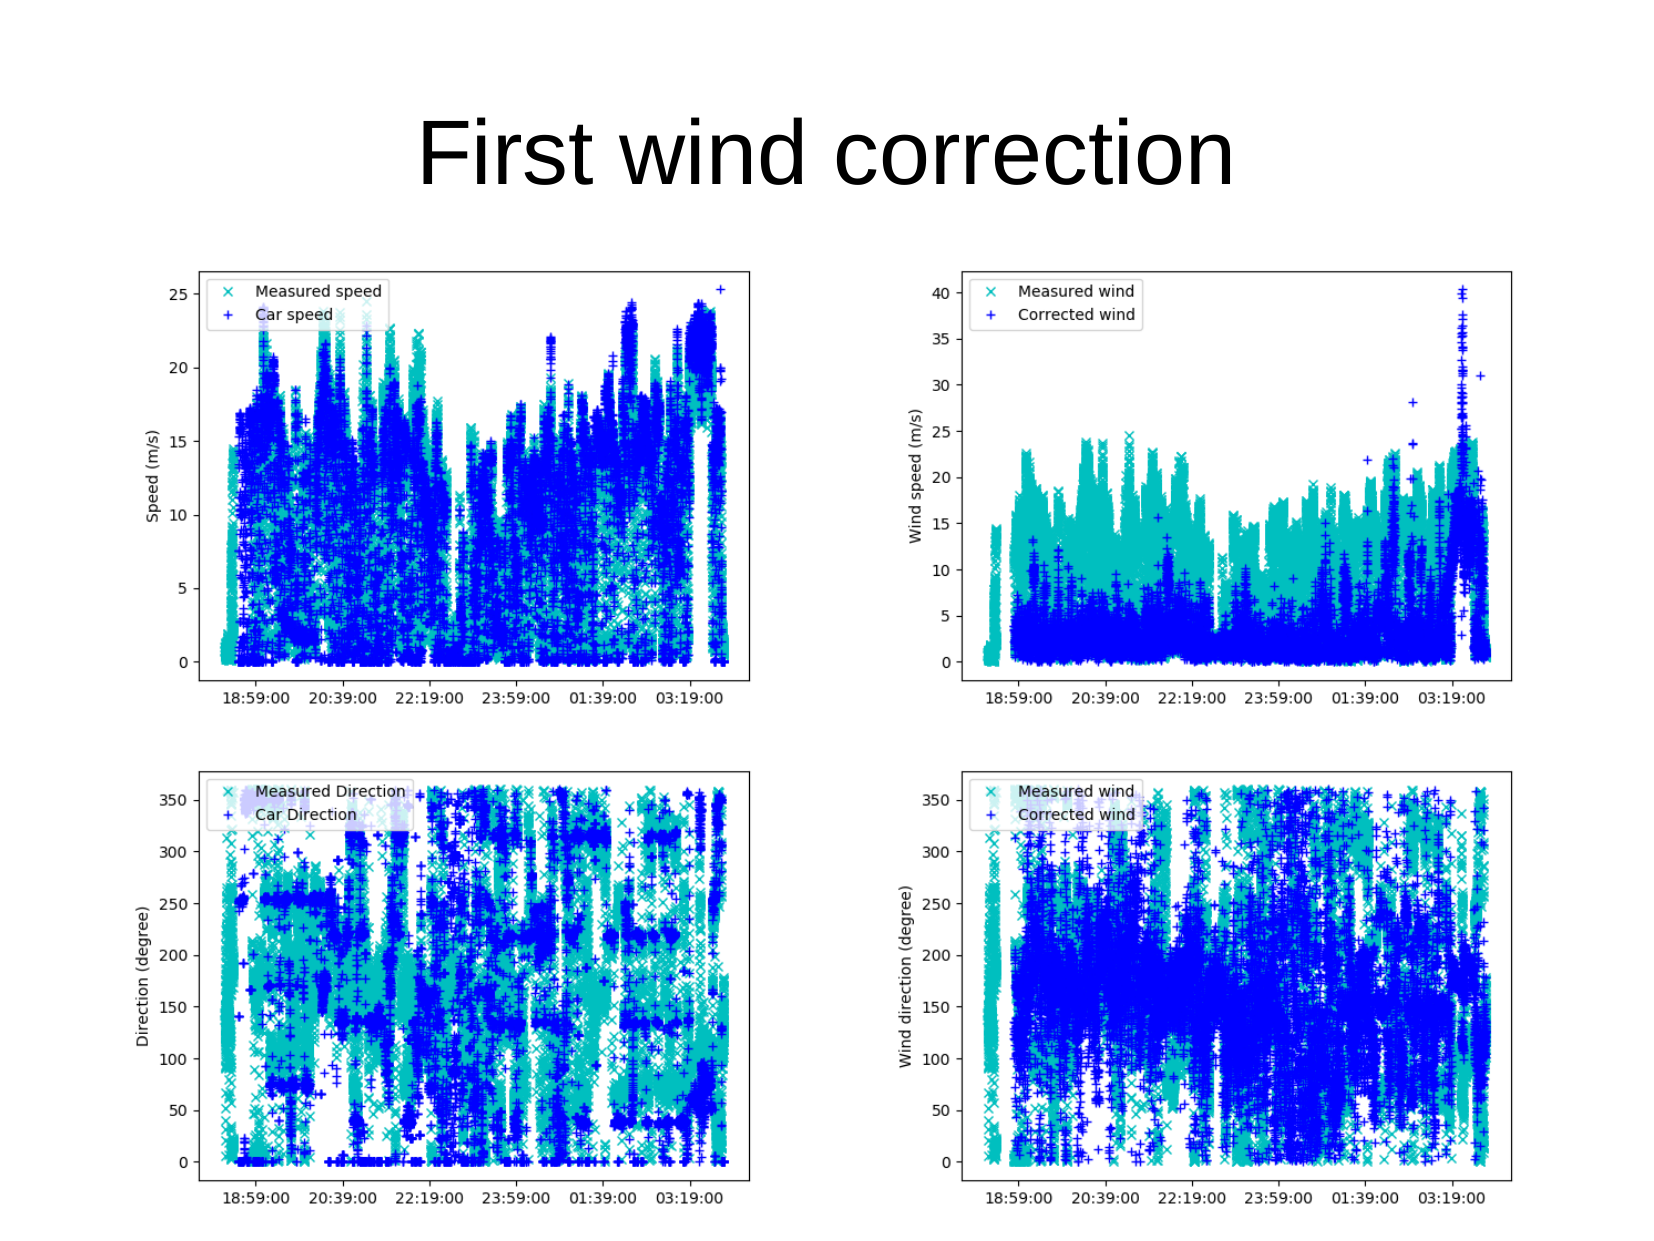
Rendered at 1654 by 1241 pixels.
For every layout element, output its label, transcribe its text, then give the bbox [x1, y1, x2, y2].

title First wind correction [82, 49, 1571, 257]
picture [110, 207, 820, 1239]
picture [873, 207, 1582, 1239]
